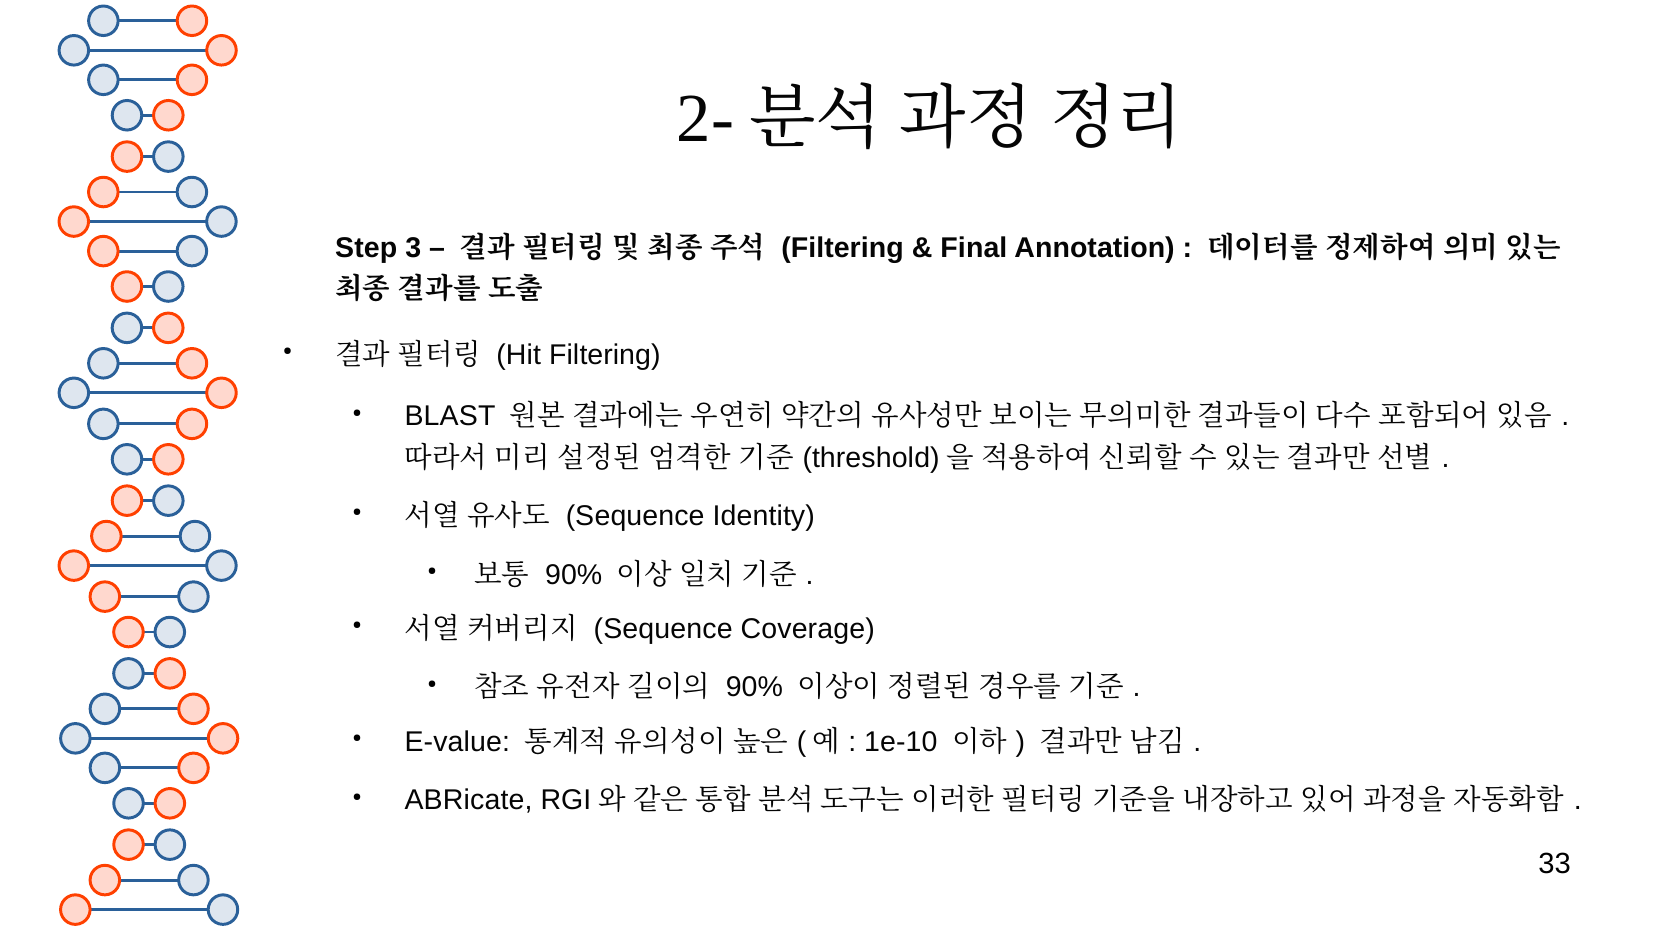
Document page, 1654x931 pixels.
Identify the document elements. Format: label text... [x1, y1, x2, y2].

title 2-분석 과정 정리 [265, 35, 1595, 189]
list Step 3 – 결과 필터링 및 최종 주석 (Filtering & Final Annotation) : 데이터를 정제하여 의미 있는 최종 결과를 도출 결과 필터링 (Hit Filtering) BLAST 원본 결과에는 우연히 약간의 유사성만 보이는 무의미한 결과들이 다수 포함되어 있음. 따라서 미리 설정된 엄격한 기준(threshold)을 적용하여 신뢰할 수 있는 결과만 선별. 서열 유사도 (Sequence Identity) 보통 90% 이상 일치 기준. 서열 커버리지 (Sequence Coverage) 참조 유전자 길이의 90% 이상이 정렬된 경우를 기준. E-value: 통계적 유의성이 높은(예: 1e-10 이하) 결과만 남김. ABRicate, RGI와 같은 통합 분석 도구는 이러한 필터링 기준을 내장하고 있어 과정을 자동화함. [265, 224, 1595, 826]
